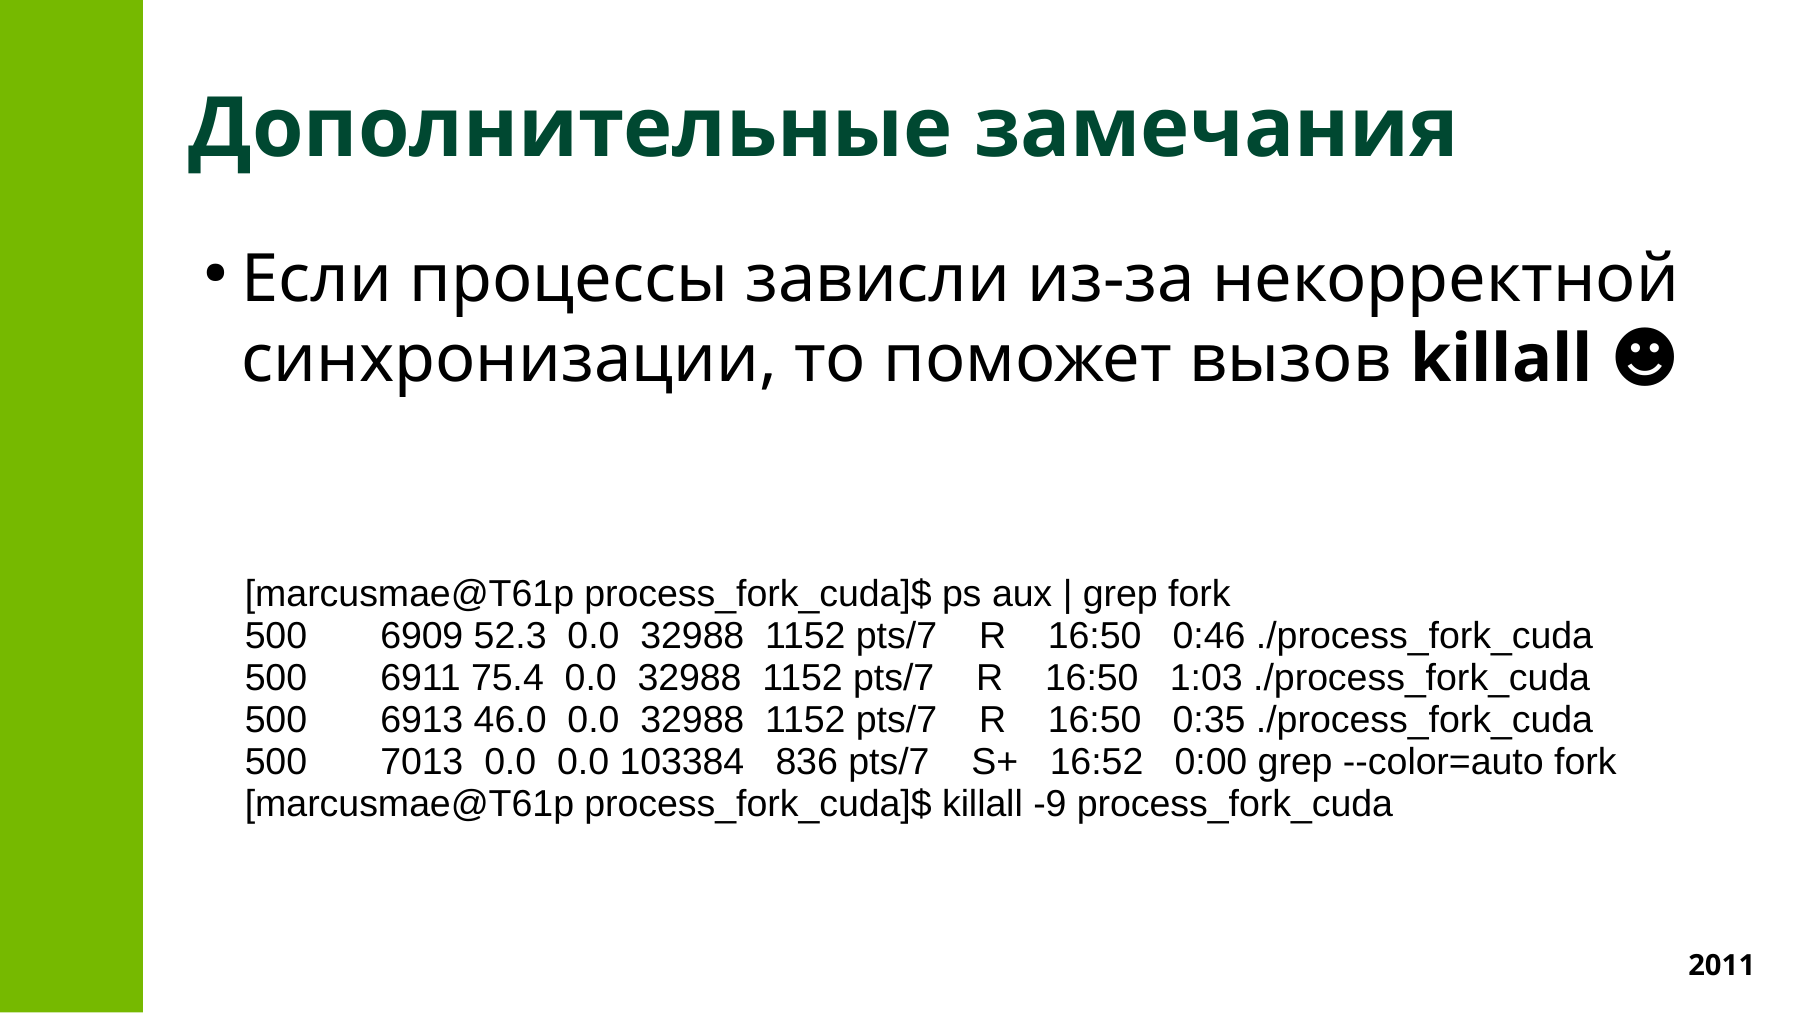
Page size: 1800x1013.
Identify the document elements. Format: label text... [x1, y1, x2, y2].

text_box [marcusmae@T61p process_fork_cuda]$ ps aux | grep fork 500 6909 52.3 0.0 32988 1152 pts/7 R 16:50 0:46 ./process_fork_cuda 500 6911 75.4 0.0 32988 1152 pts/7 R 16:50 1:03 ./process_fork_cuda 500 6913 46.0 0.0 32988 1152 pts/7 R 16:50 0:35 ./process_fork_cuda 500 7013 0.0 0.0 103384 836 pts/7 S+ 16:52 0:00 grep --color=auto fork [marcusmae@T61p process_fork_cuda]$ killall -9 process_fork_cuda [229, 564, 1633, 832]
list Если процессы зависли из-за некорректной синхронизации, то поможет вызов killall ☻ [188, 227, 1733, 976]
title Дополнительные замечания [188, 40, 1733, 211]
